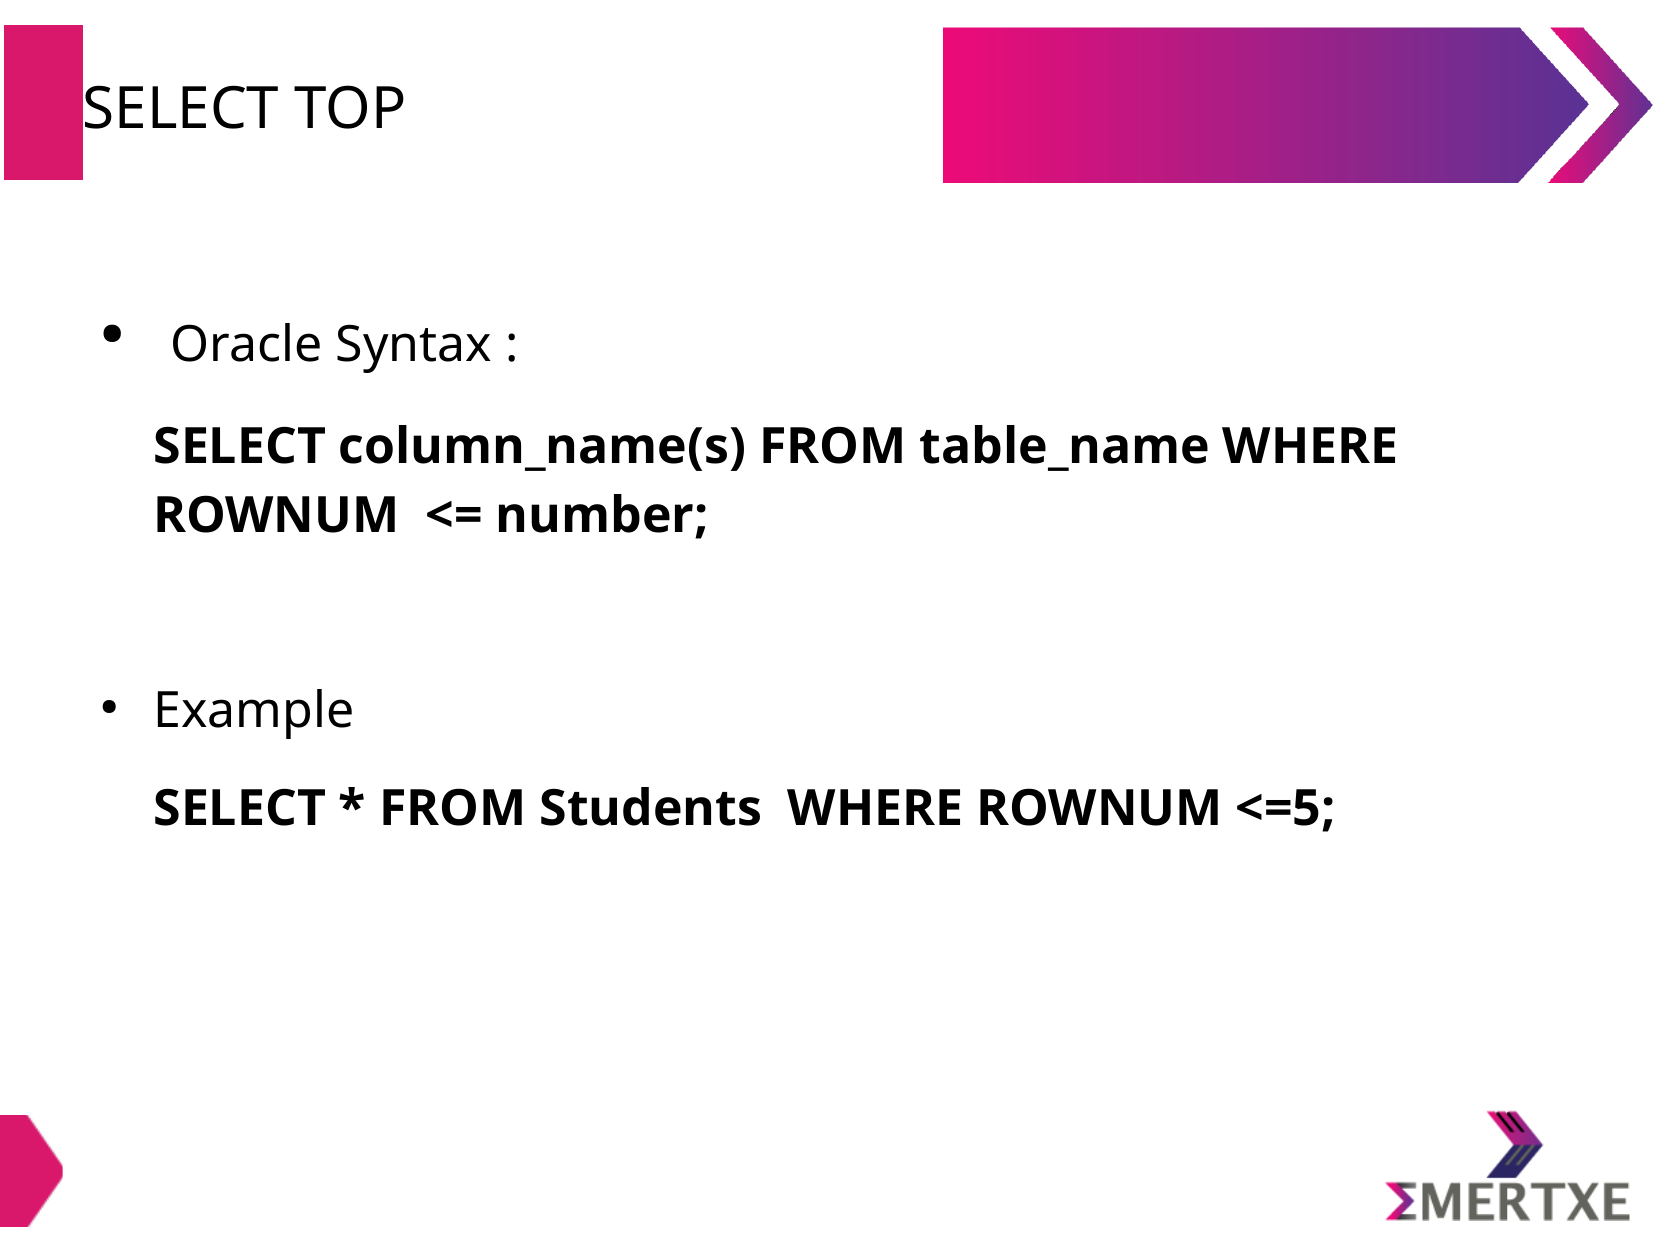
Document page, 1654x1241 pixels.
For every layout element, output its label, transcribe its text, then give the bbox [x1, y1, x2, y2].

list Oracle Syntax : SELECT column_name(s) FROM table_name WHERE ROWNUM <= number; Example SELECT * FROM Students WHERE ROWNUM <=5; [82, 290, 1571, 1010]
picture [1571, 27, 1653, 183]
title SELECT TOP [82, 2, 1571, 210]
picture [1385, 1107, 1631, 1221]
